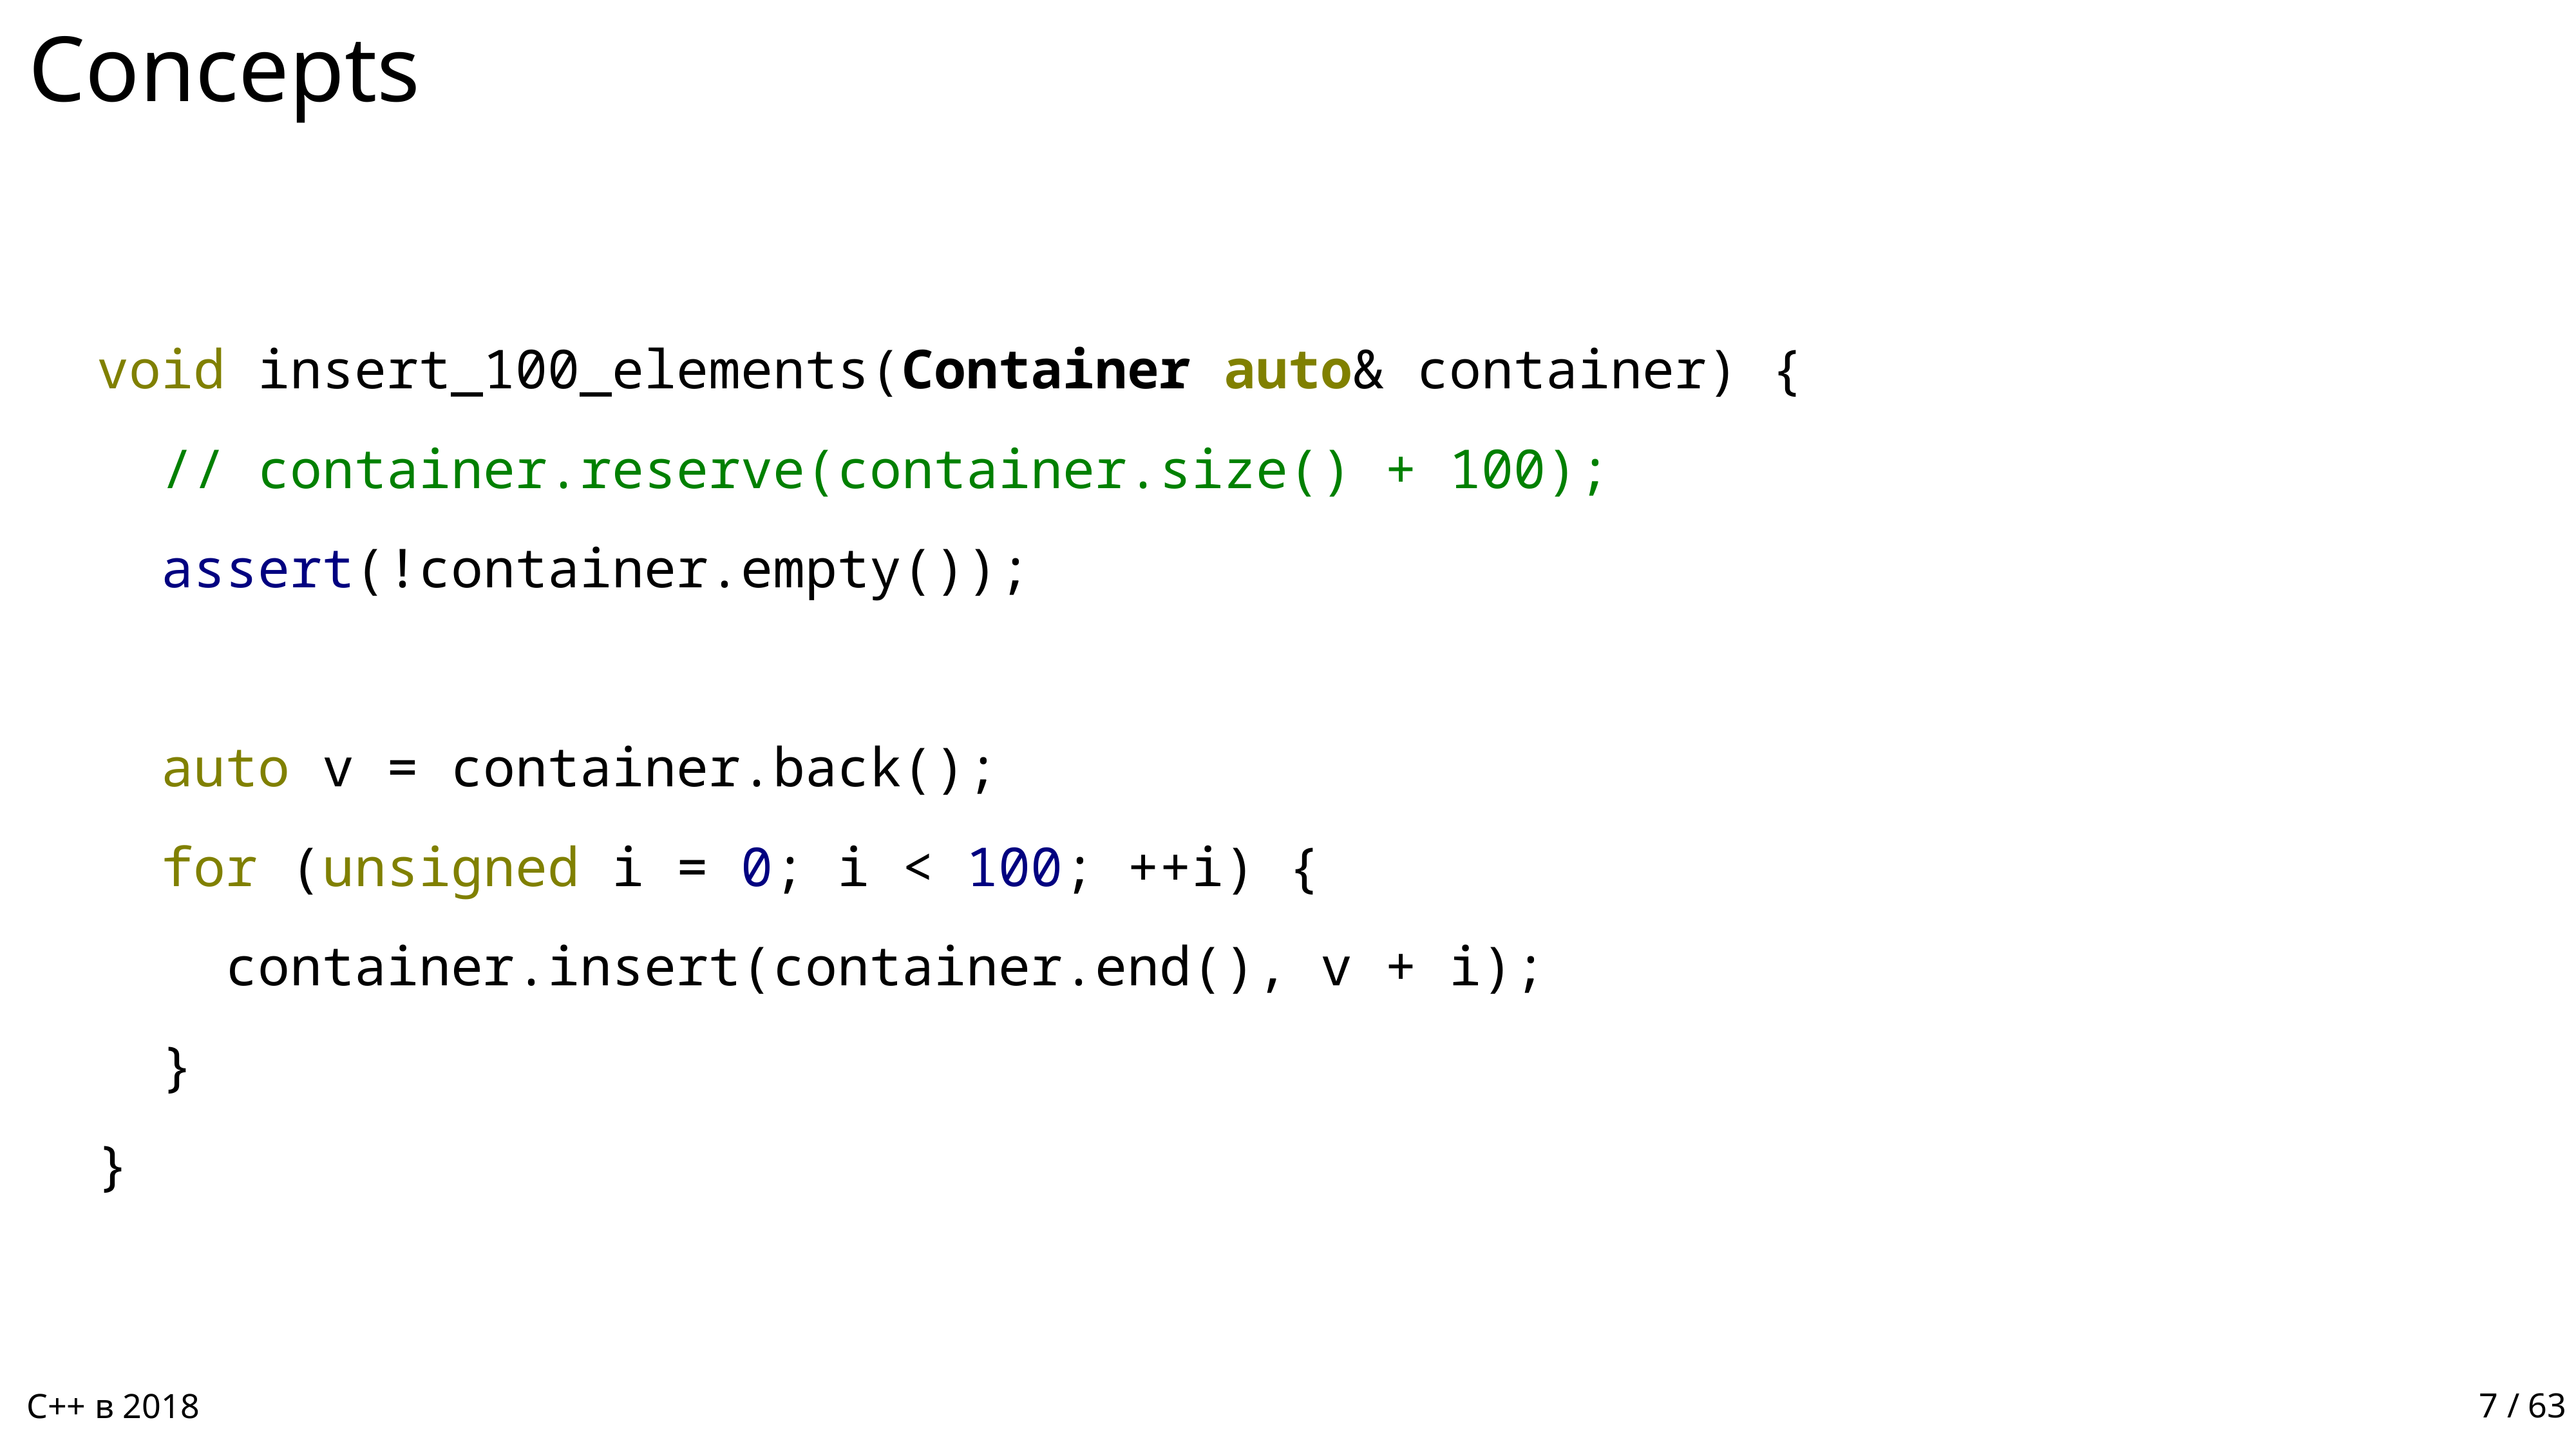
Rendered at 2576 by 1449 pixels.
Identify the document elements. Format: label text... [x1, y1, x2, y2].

list <number> / 63 [1479, 1376, 2576, 1431]
title Concepts [19, 19, 2551, 155]
list C++ в 2018 [17, 1376, 1114, 1431]
list void insert_100_elements(Container auto& container) { // container.reserve(container.size() + 100); assert(!container.empty()); auto v = container.back(); for (unsigned i = 0; i < 100; ++i) { container.insert(container.end(), v + i); } } [87, 214, 2551, 1382]
